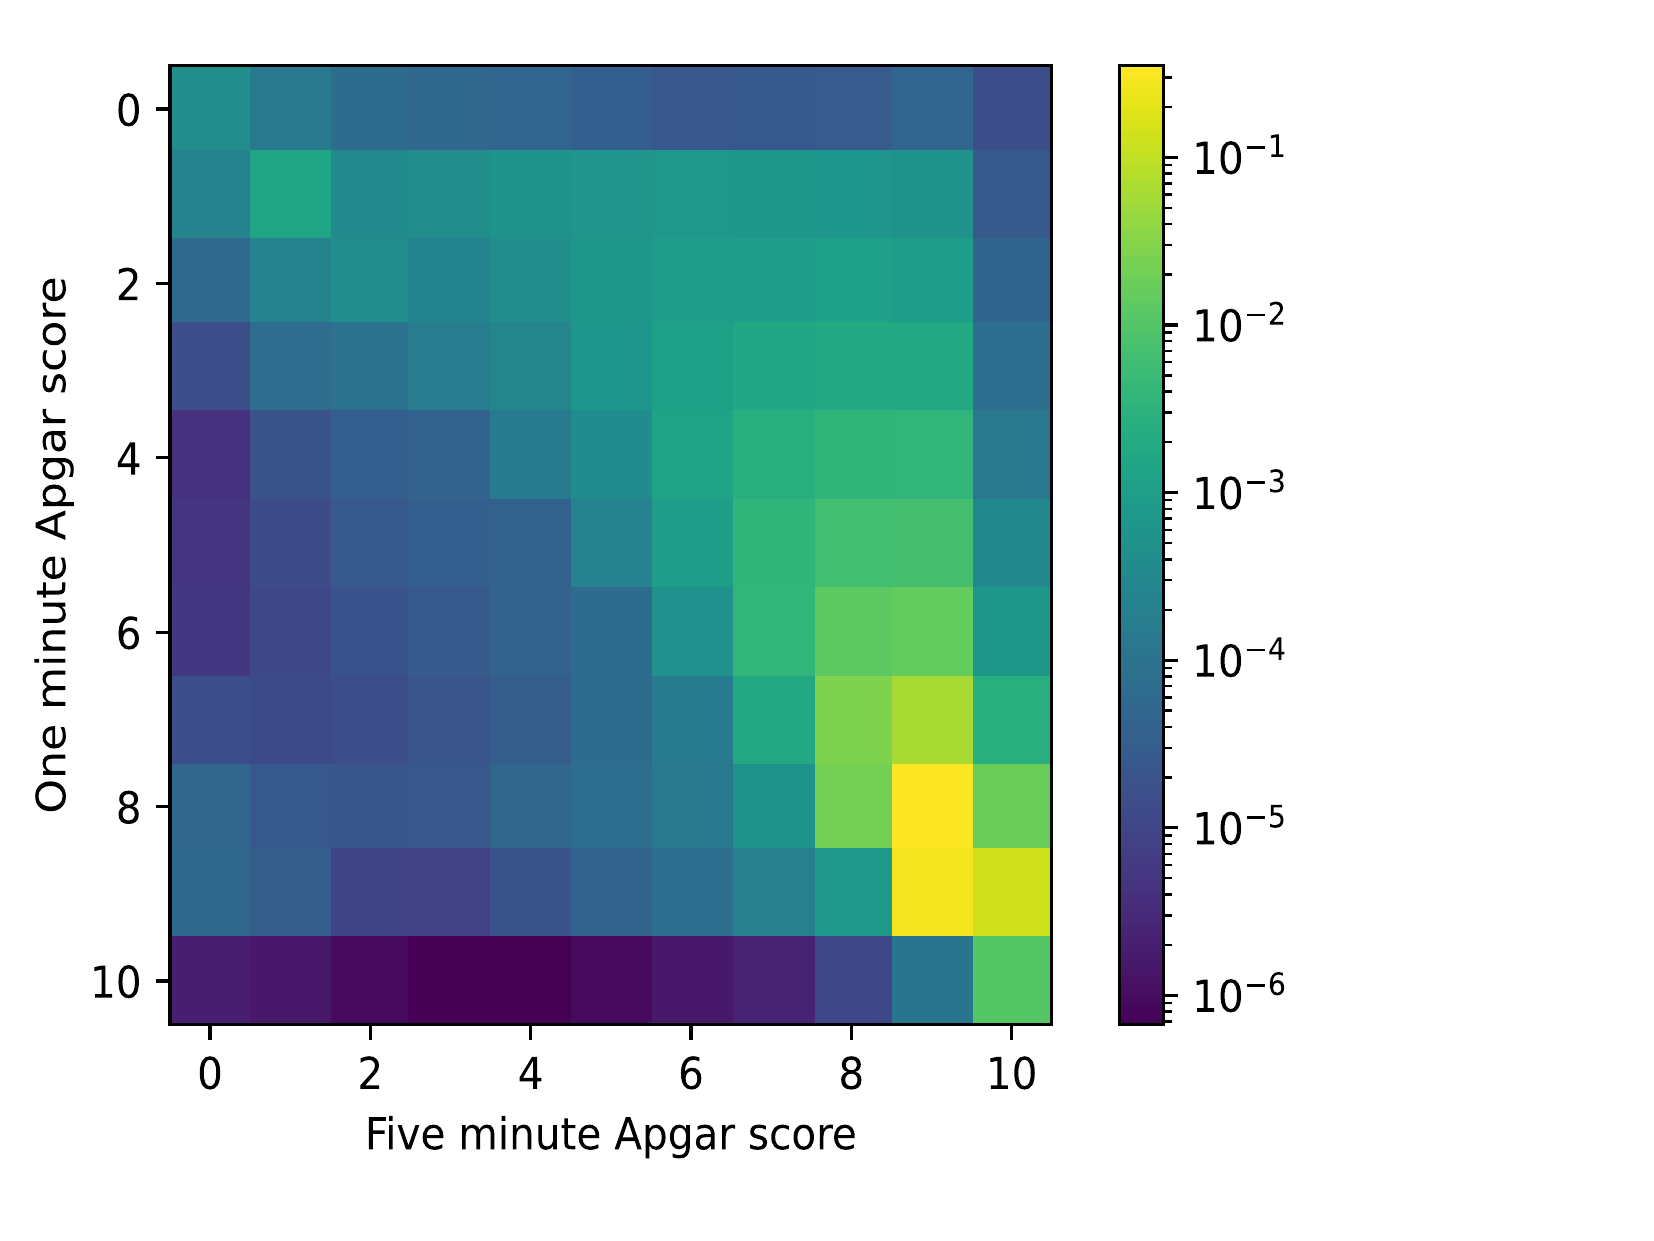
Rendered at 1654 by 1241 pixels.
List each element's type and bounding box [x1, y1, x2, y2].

picture [0, 0, 1501, 1186]
